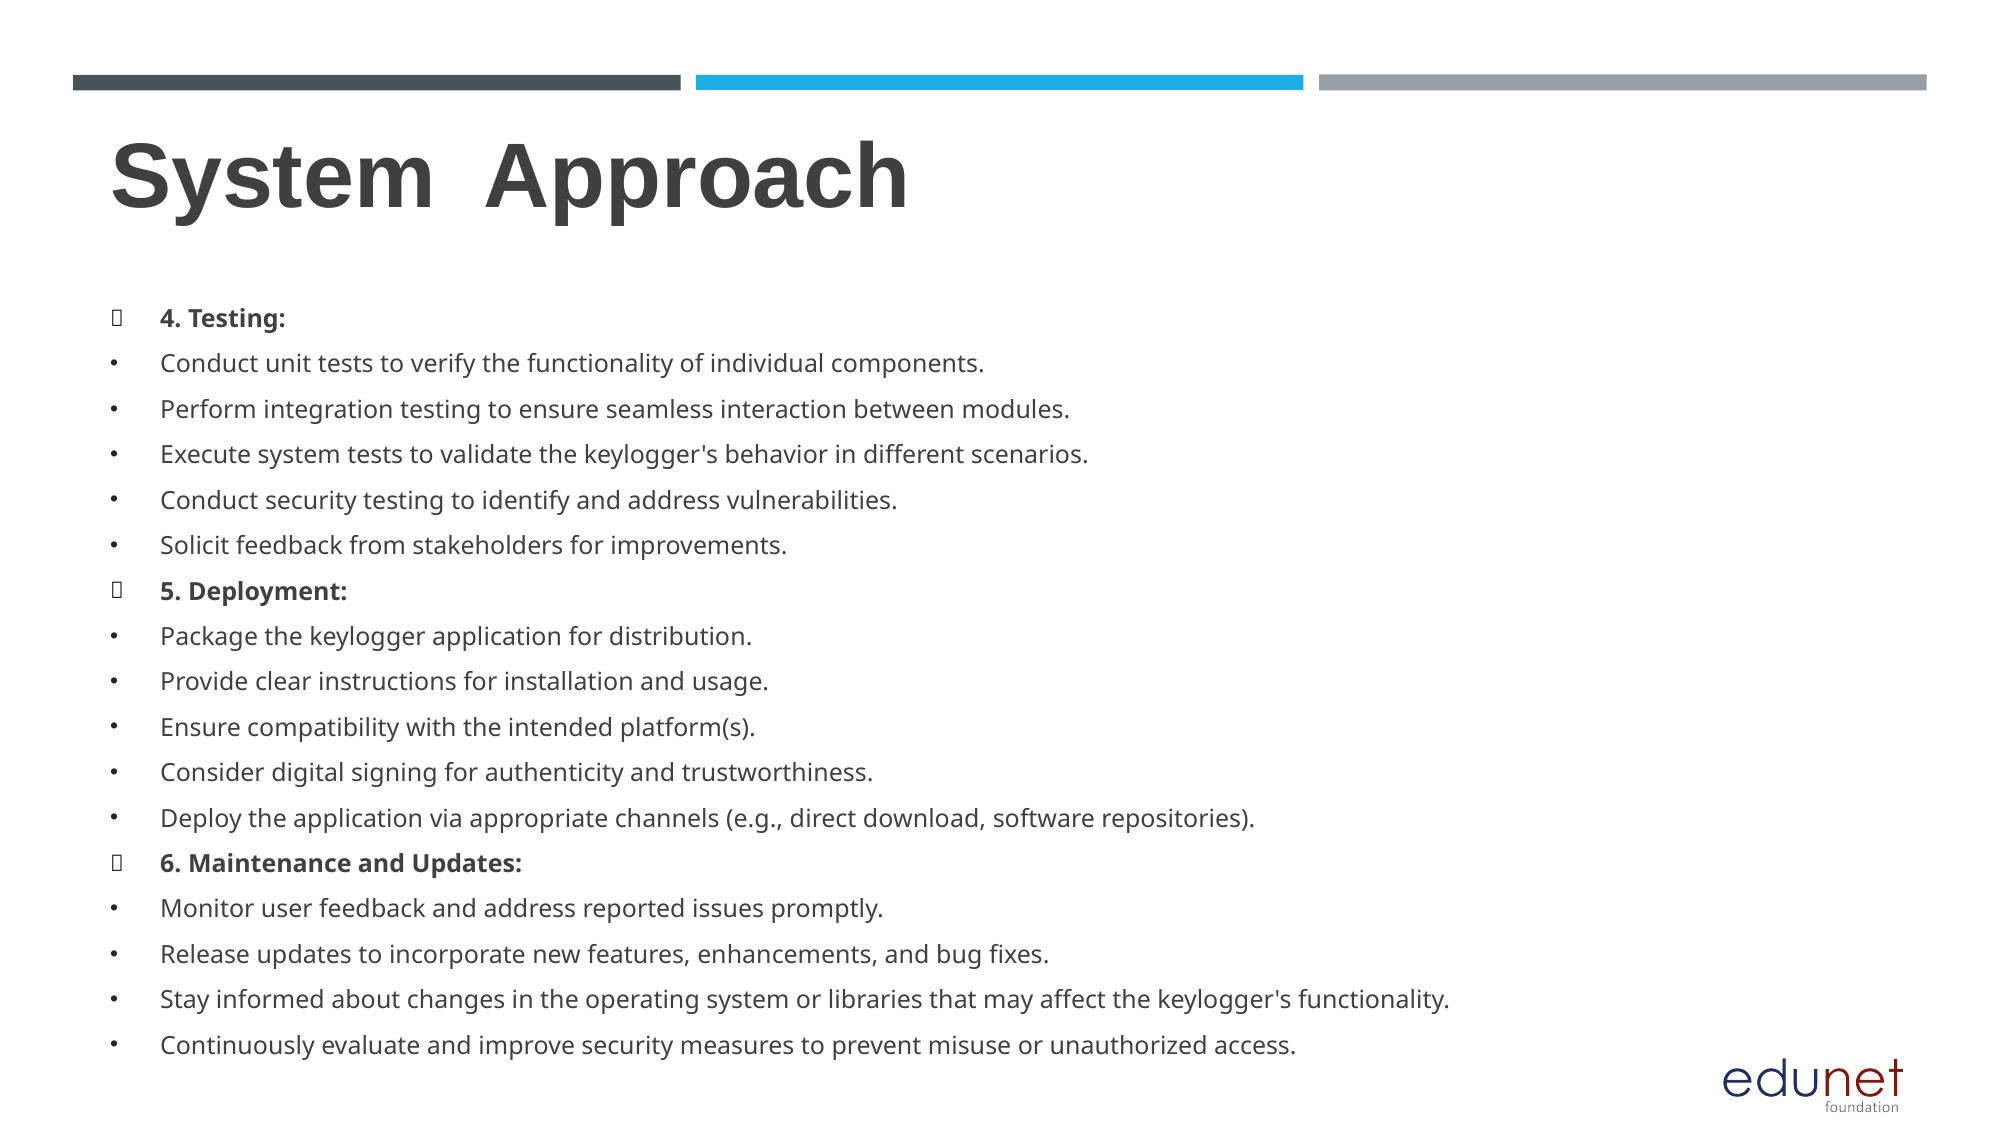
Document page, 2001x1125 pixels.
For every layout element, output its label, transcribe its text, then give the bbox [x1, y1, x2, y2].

list 4. Testing: Conduct unit tests to verify the functionality of individual components. Perform integration testing to ensure seamless interaction between modules. Execute system tests to validate the keylogger's behavior in different scenarios. Conduct security testing to identify and address vulnerabilities. Solicit feedback from stakeholders for improvements. 5. Deployment: Package the keylogger application for distribution. Provide clear instructions for installation and usage. Ensure compatibility with the intended platform(s). Consider digital signing for authenticity and trustworthiness. Deploy the application via appropriate channels (e.g., direct download, software repositories). 6. Maintenance and Updates: Monitor user feedback and address reported issues promptly. Release updates to incorporate new features, enhancements, and bug fixes. Stay informed about changes in the operating system or libraries that may affect the keylogger's functionality. Continuously evaluate and improve security measures to prevent misuse or unauthorized access. [95, 249, 1905, 1017]
title System Approach [95, 108, 1905, 196]
picture [1719, 1056, 1905, 1116]
